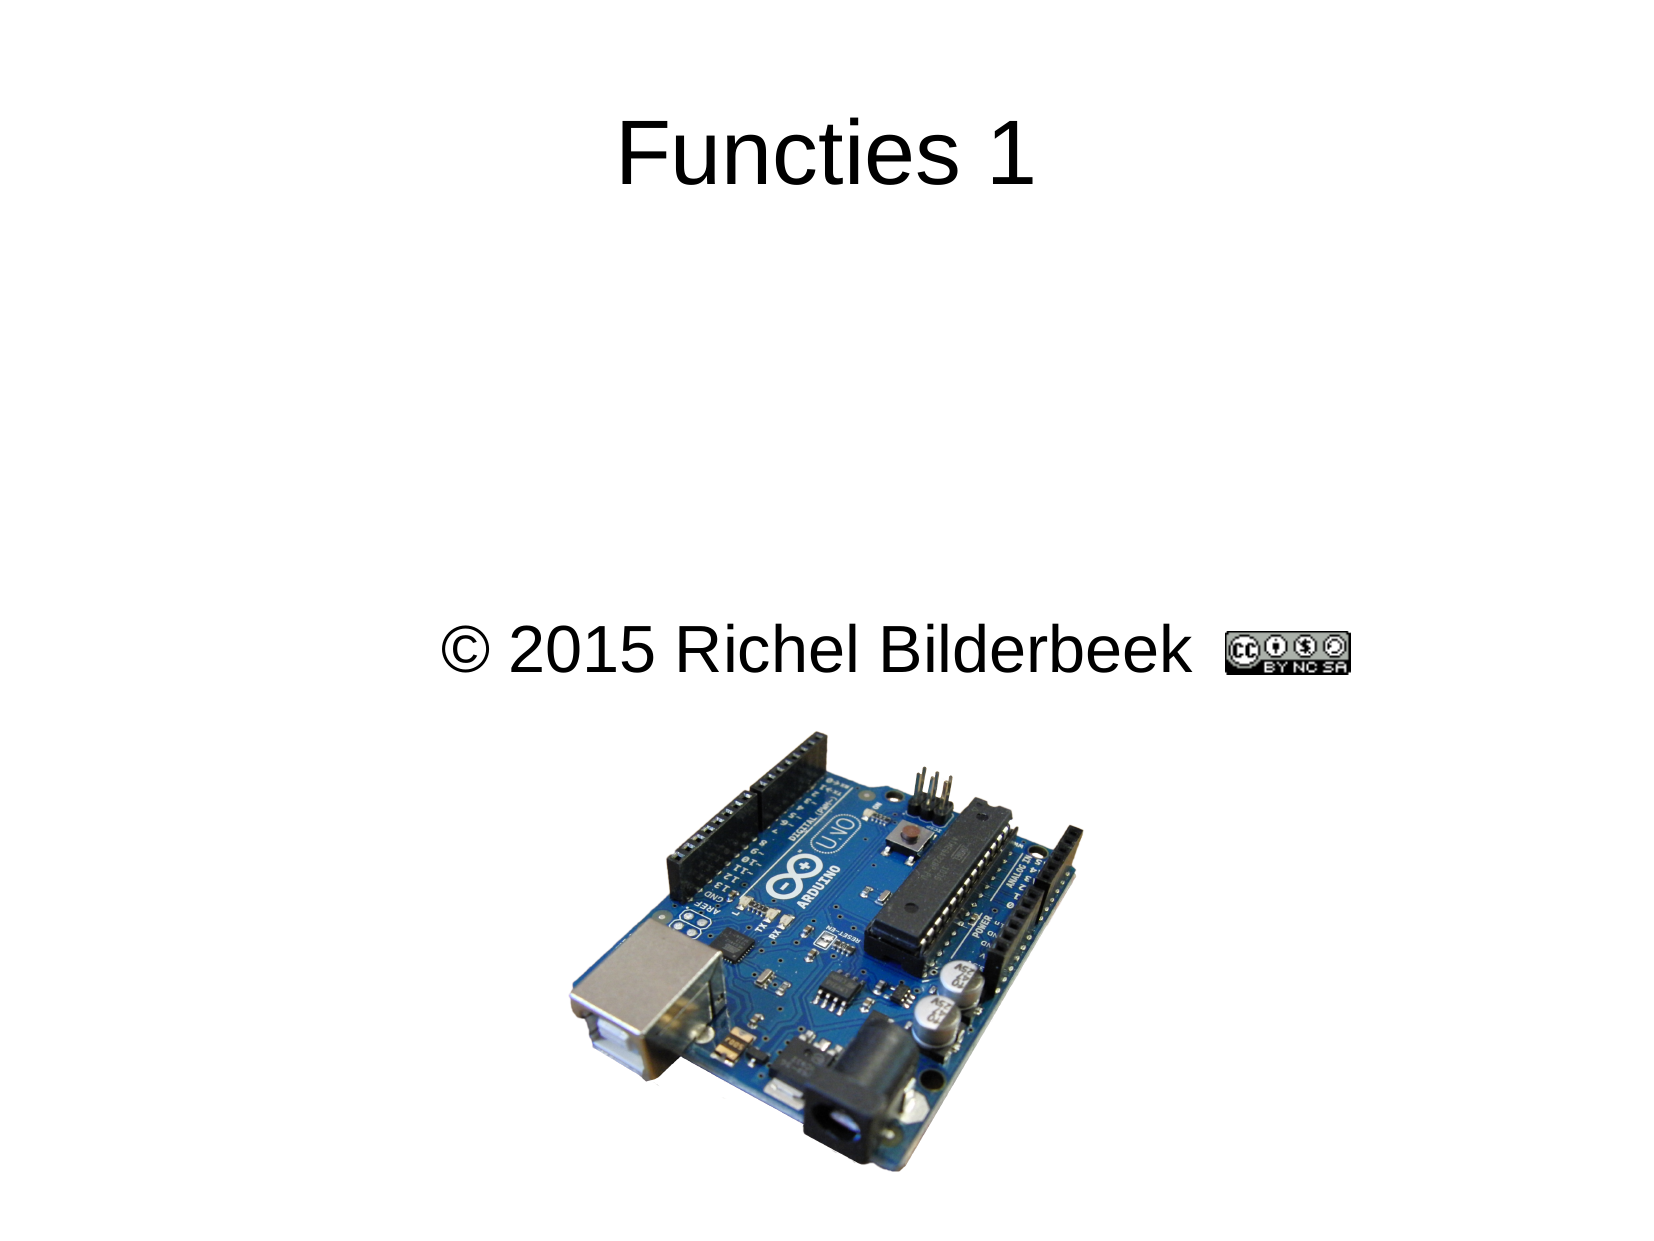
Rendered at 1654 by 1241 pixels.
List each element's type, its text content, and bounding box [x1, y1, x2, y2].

title Functies 1 [82, 49, 1571, 257]
picture [1225, 631, 1351, 676]
subtitle © 2015 Richel Bilderbeek [82, 290, 1571, 1010]
picture [525, 689, 1126, 1219]
